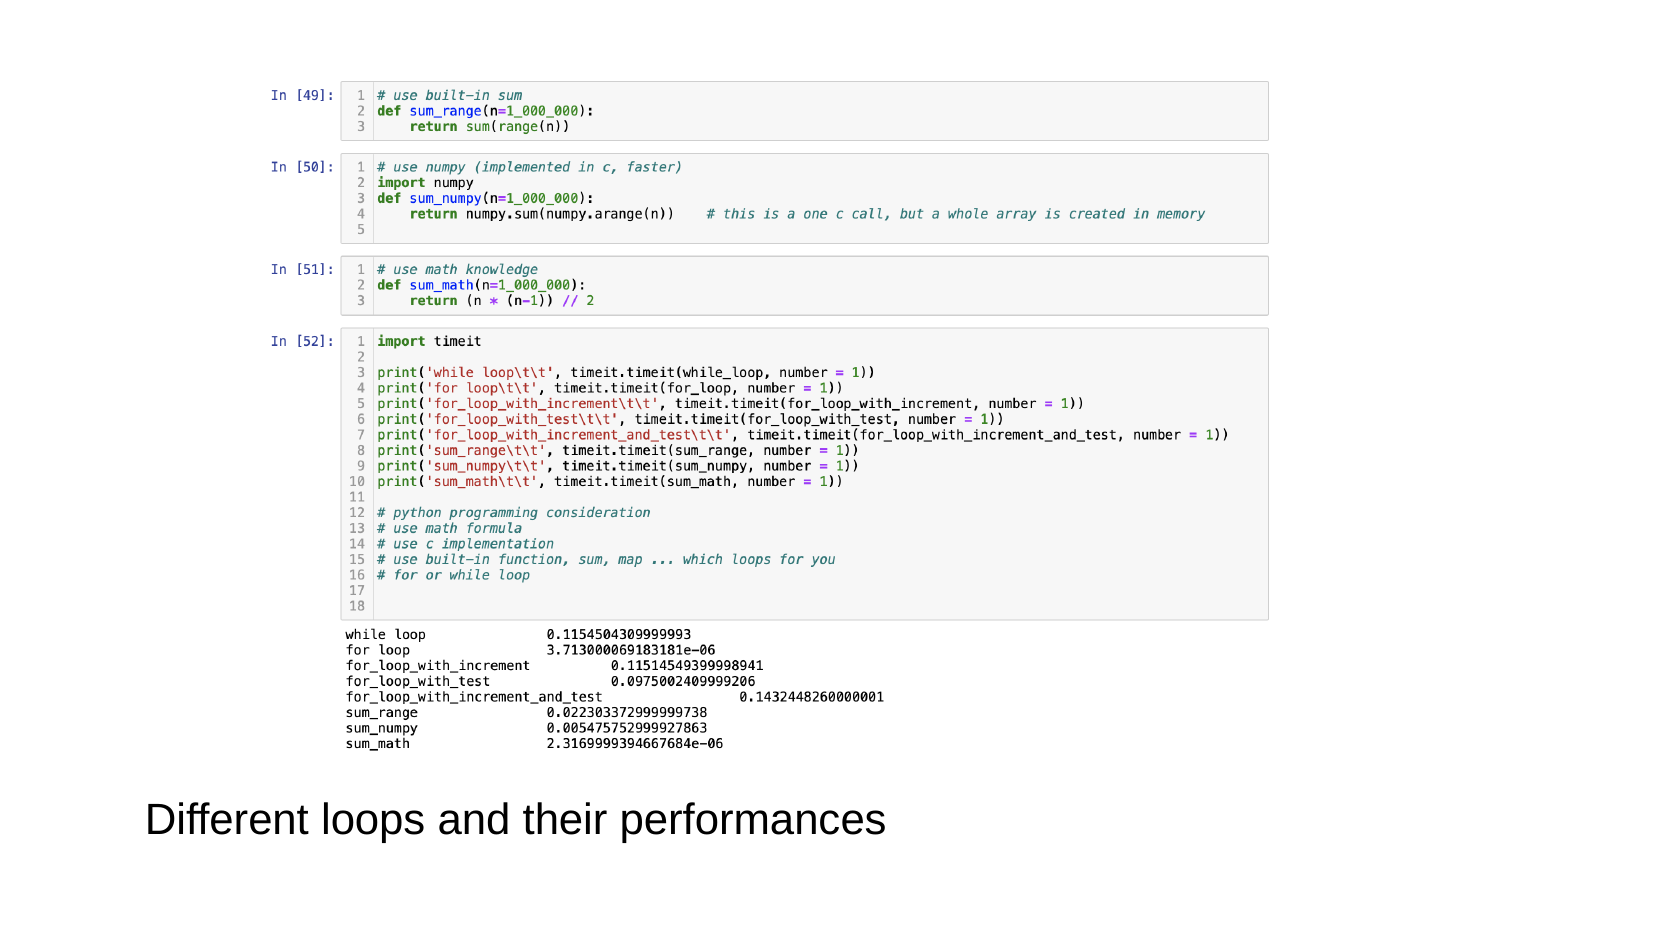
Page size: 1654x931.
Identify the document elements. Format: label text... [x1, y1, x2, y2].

text_box Different loops and their performances [130, 787, 903, 852]
picture [259, 74, 1276, 764]
